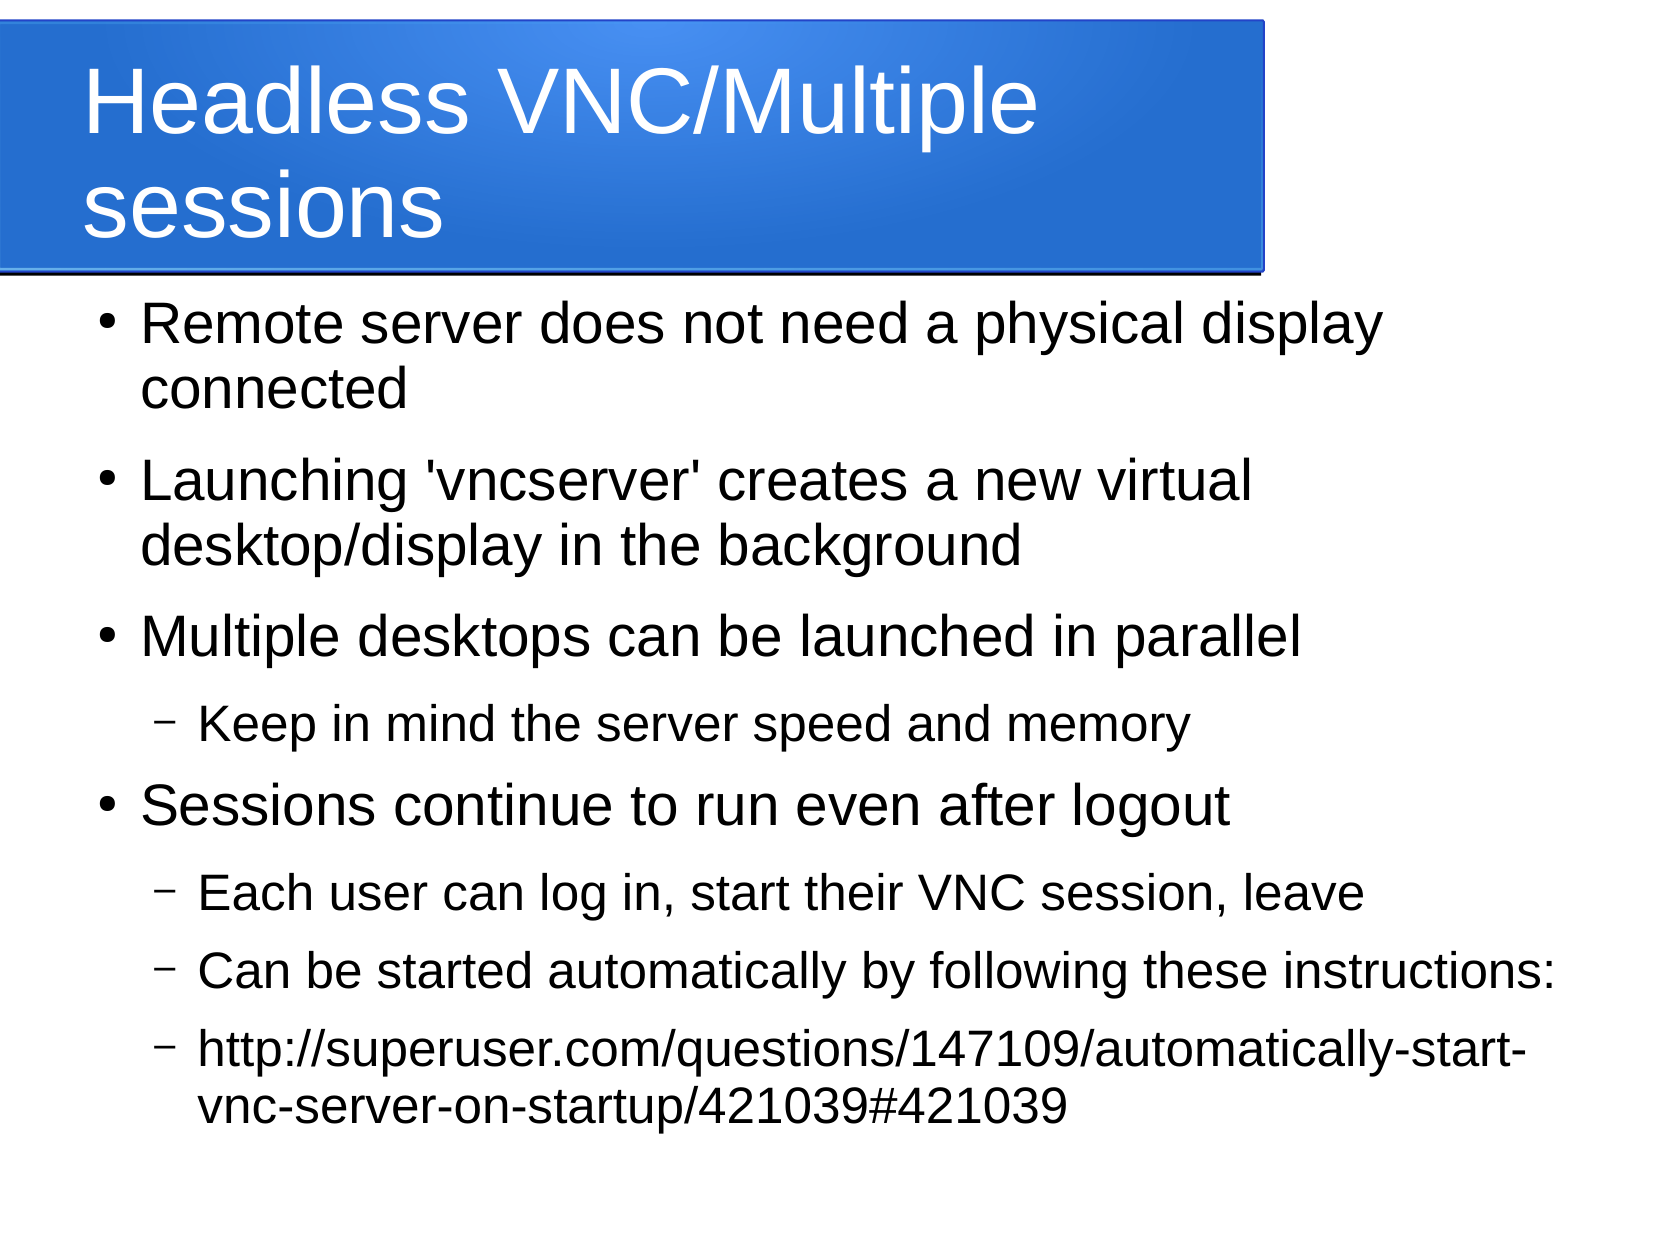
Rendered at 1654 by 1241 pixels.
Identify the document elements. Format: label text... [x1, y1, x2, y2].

title Headless VNC/Multiple sessions [82, 48, 1250, 258]
list Remote server does not need a physical display connected Launching 'vncserver' creates a new virtual desktop/display in the background Multiple desktops can be launched in parallel Keep in mind the server speed and memory Sessions continue to run even after logout Each user can log in, start their VNC session, leave Can be started automatically by following these instructions: http://superuser.com/questions/147109/automatically-start-vnc-server-on-startup/421039#421039 [82, 290, 1571, 1156]
